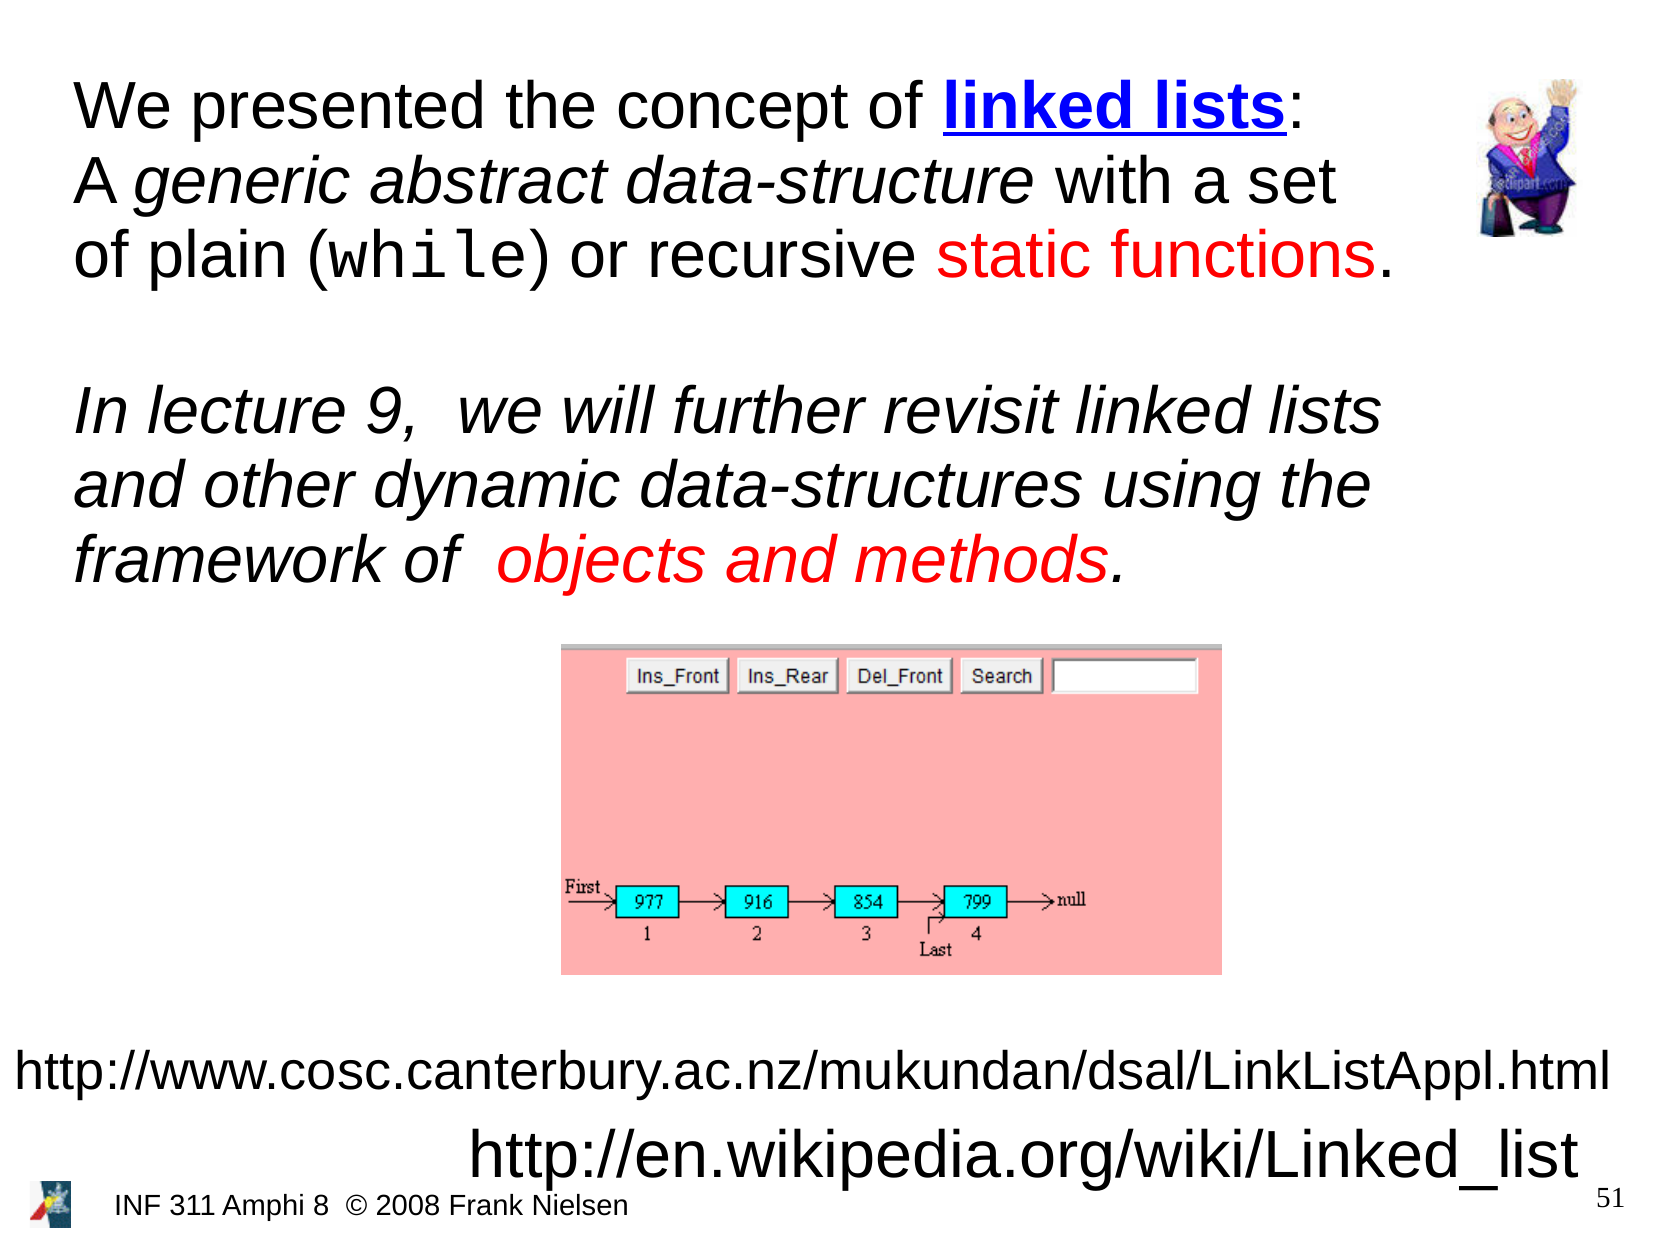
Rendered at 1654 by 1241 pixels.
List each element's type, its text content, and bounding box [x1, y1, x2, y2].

picture [561, 644, 1222, 975]
text_box http://en.wikipedia.org/wiki/Linked_list [454, 1109, 1595, 1199]
text_box http://www.cosc.canterbury.ac.nz/mukundan/dsal/LinkListAppl.html [0, 1033, 1629, 1109]
picture [1476, 79, 1583, 237]
picture [29, 1181, 71, 1228]
text_box We presented the concept of linked lists: A generic abstract data-structure with a set of plain (while) or recursive static functions. In lecture 9, we will further revisit linked lists and other dynamic data-structures using the framework of objects and methods. [59, 60, 1430, 680]
